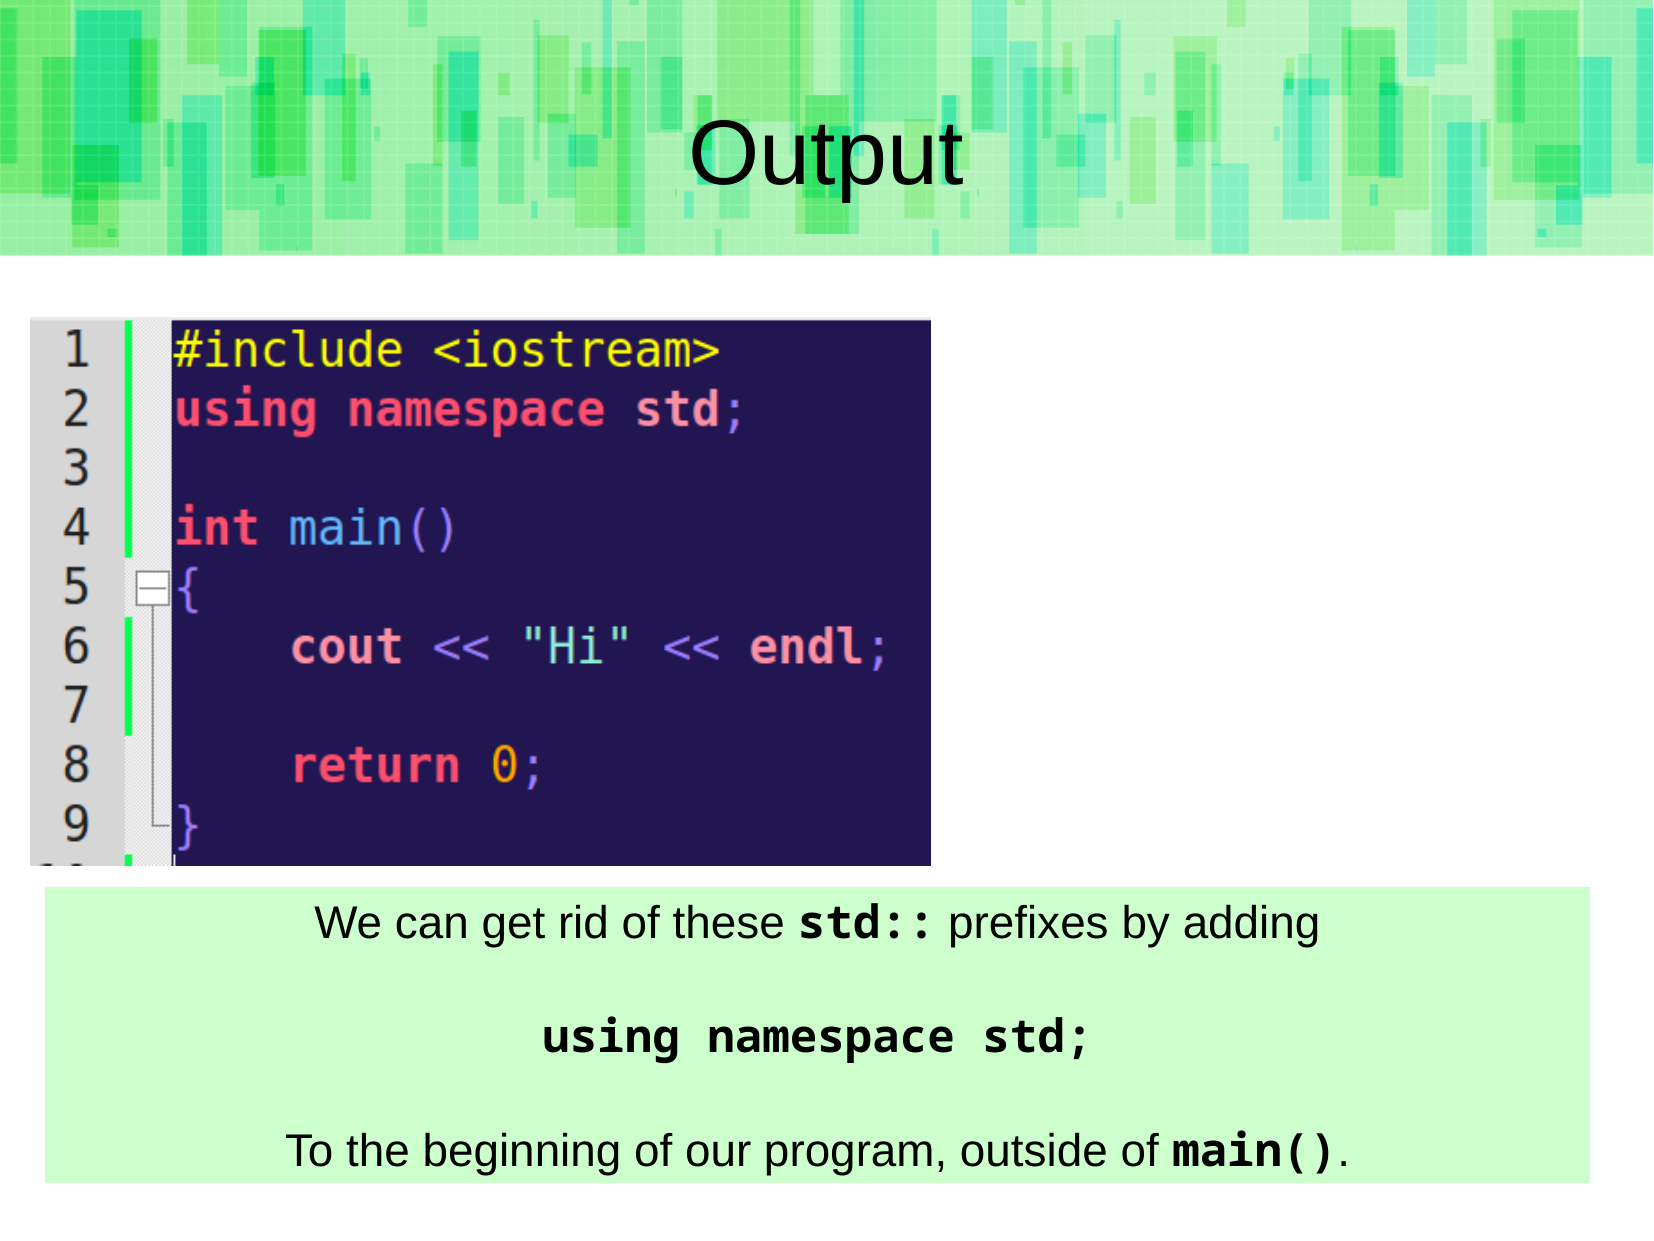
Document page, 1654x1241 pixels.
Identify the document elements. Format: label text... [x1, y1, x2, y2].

text_box We can get rid of these std:: prefixes by adding using namespace std; To the beginning of our program, outside of main(). [45, 897, 1591, 1173]
picture [0, 0, 1654, 1241]
title Output [82, 49, 1571, 257]
